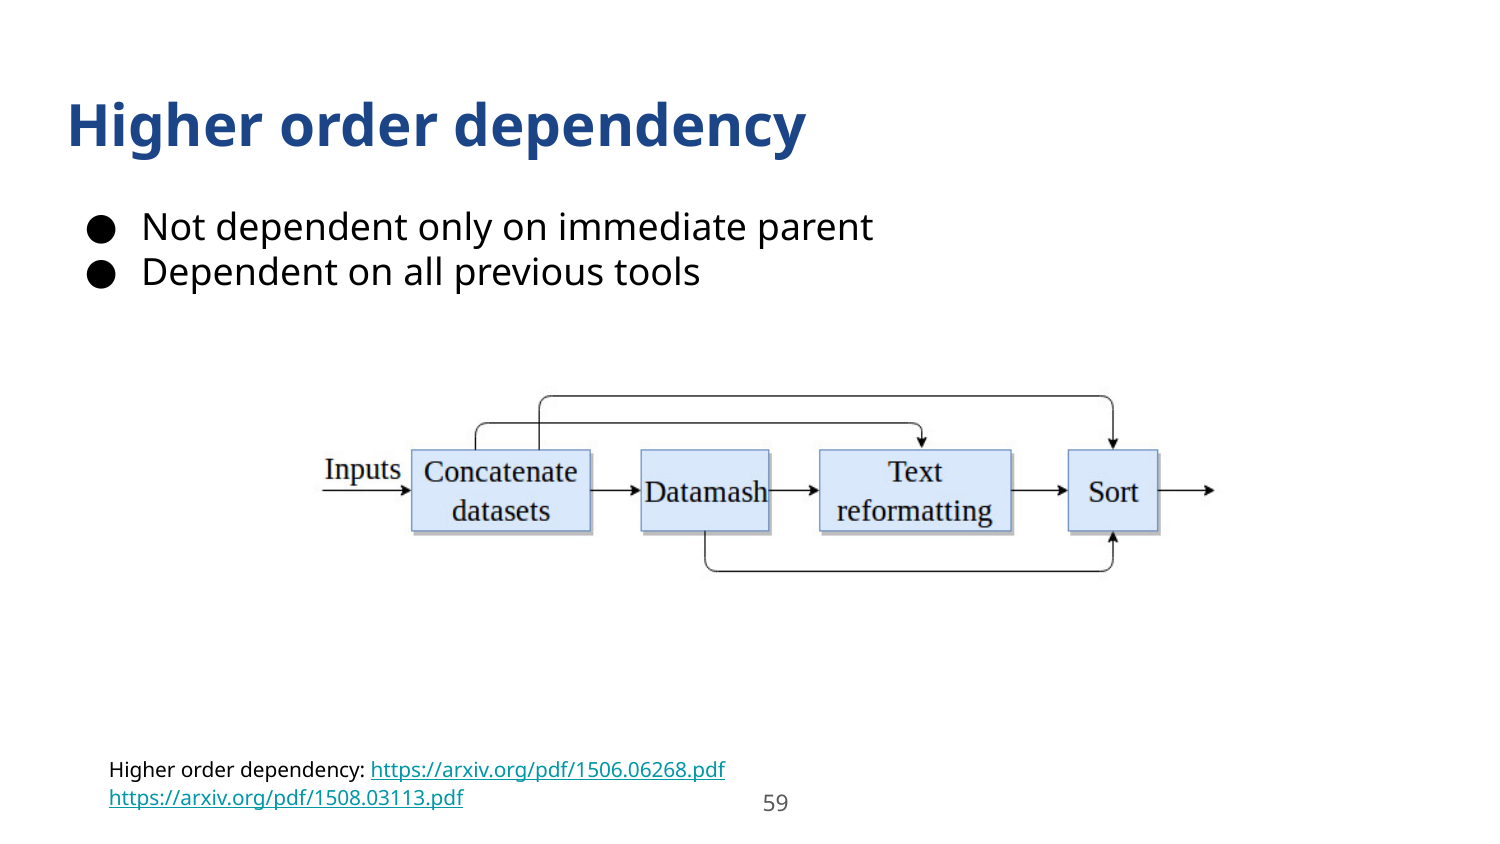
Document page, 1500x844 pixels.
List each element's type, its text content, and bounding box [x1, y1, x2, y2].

slide_number <number> [714, 771, 805, 837]
picture [313, 386, 1226, 583]
list Not dependent only on immediate parent Dependent on all previous tools [51, 187, 1449, 749]
text_box Higher order dependency: https://arxiv.org/pdf/1506.06268.pdf https://arxiv.org/pdf/1508.03113.pdf [93, 741, 750, 814]
title Higher order dependency [51, 72, 1449, 167]
